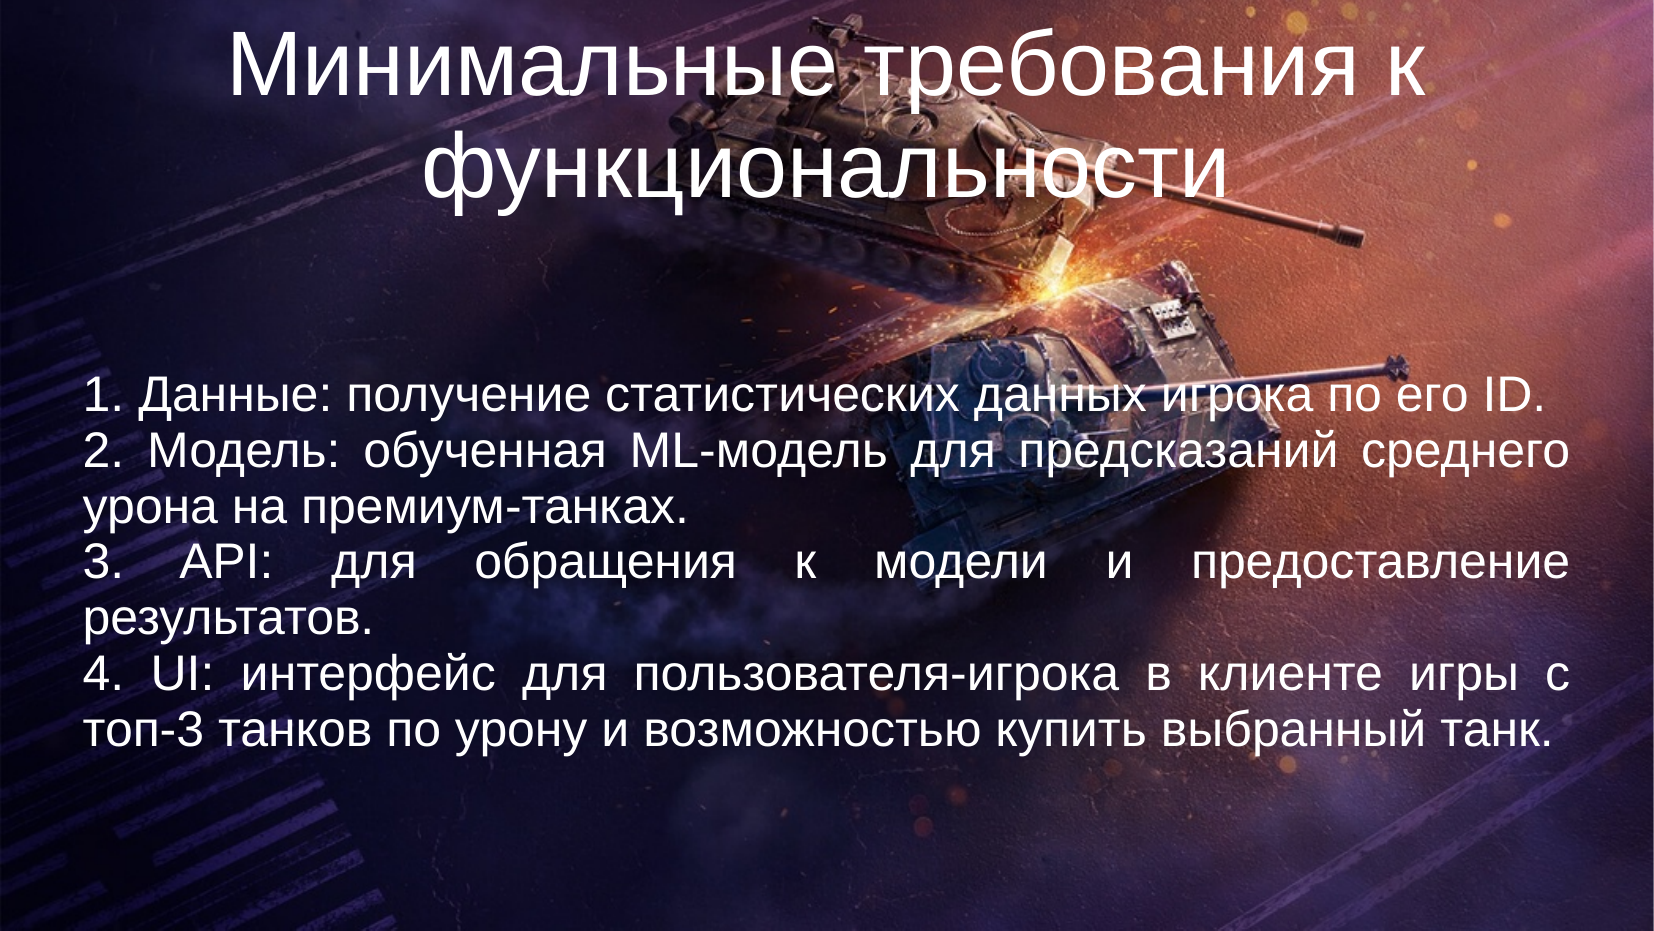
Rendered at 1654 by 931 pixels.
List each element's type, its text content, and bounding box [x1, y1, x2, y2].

picture [0, 0, 1654, 931]
subtitle 1. Данные: получение статистических данных игрока по его ID. 2. Модель: обученная ML-модель для предсказаний среднего урона на премиум-танках. 3. API: для обращения к модели и предоставление результатов. 4. UI: интерфейс для пользователя-игрока в клиенте игры с топ-3 танков по урону и возможностью купить выбранный танк. [82, 291, 1571, 832]
title Минимальные требования к функциональности [82, 12, 1571, 218]
